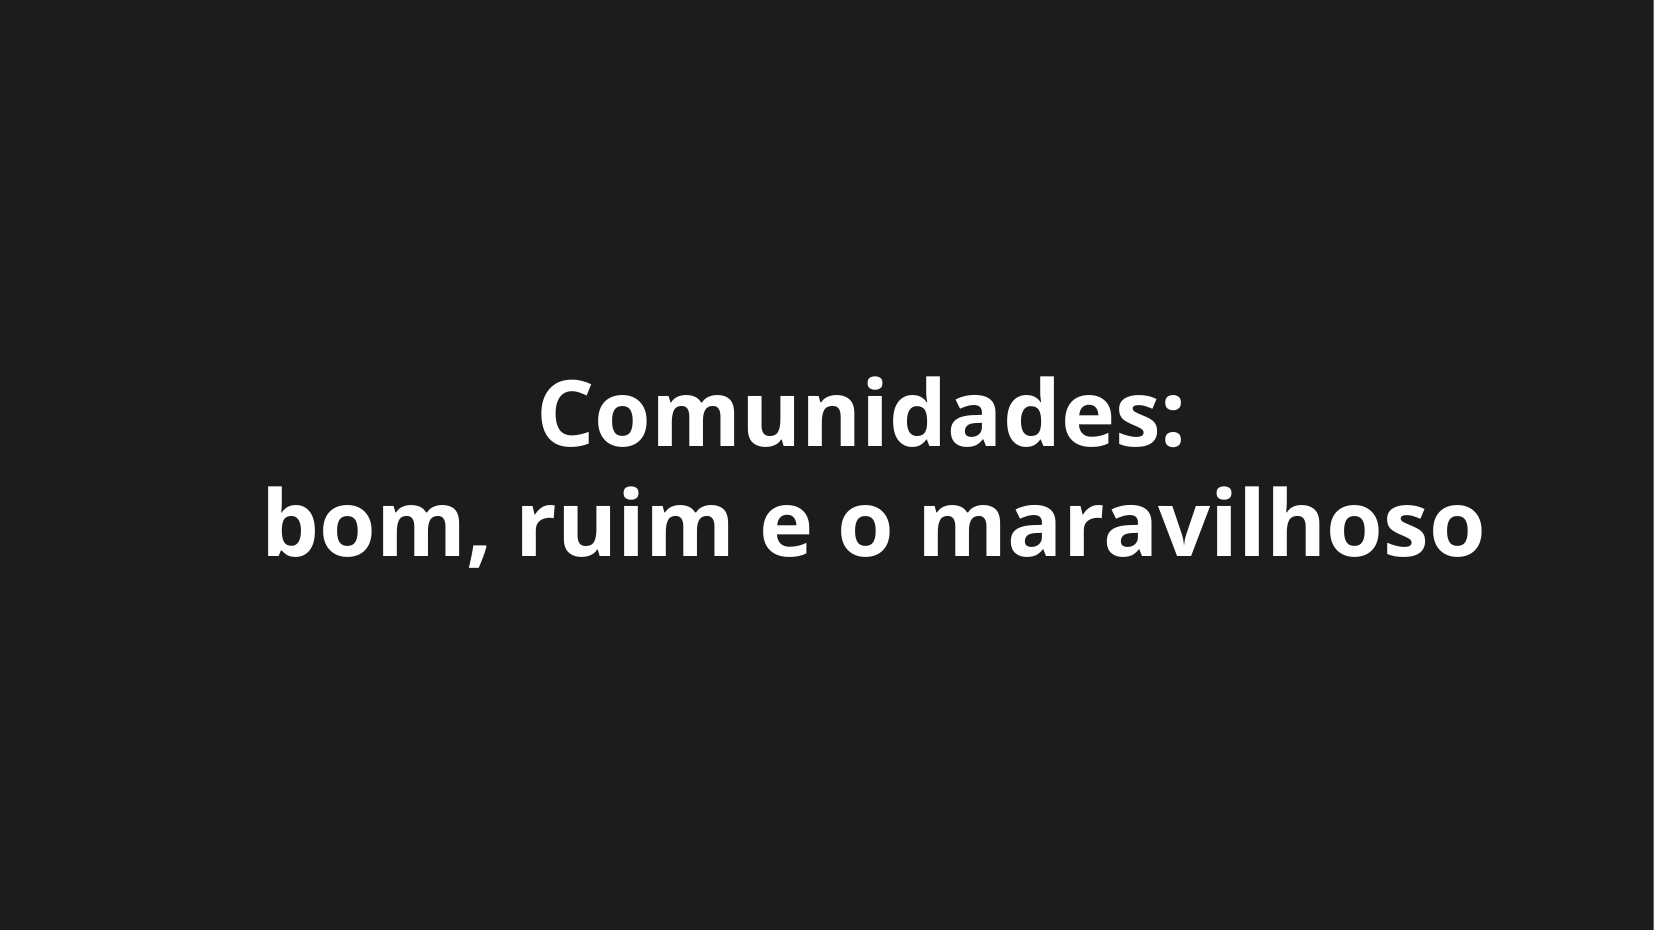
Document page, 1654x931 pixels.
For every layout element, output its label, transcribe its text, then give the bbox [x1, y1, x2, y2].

text_box Comunidades: bom, ruim e o maravilhoso [129, 357, 1618, 573]
